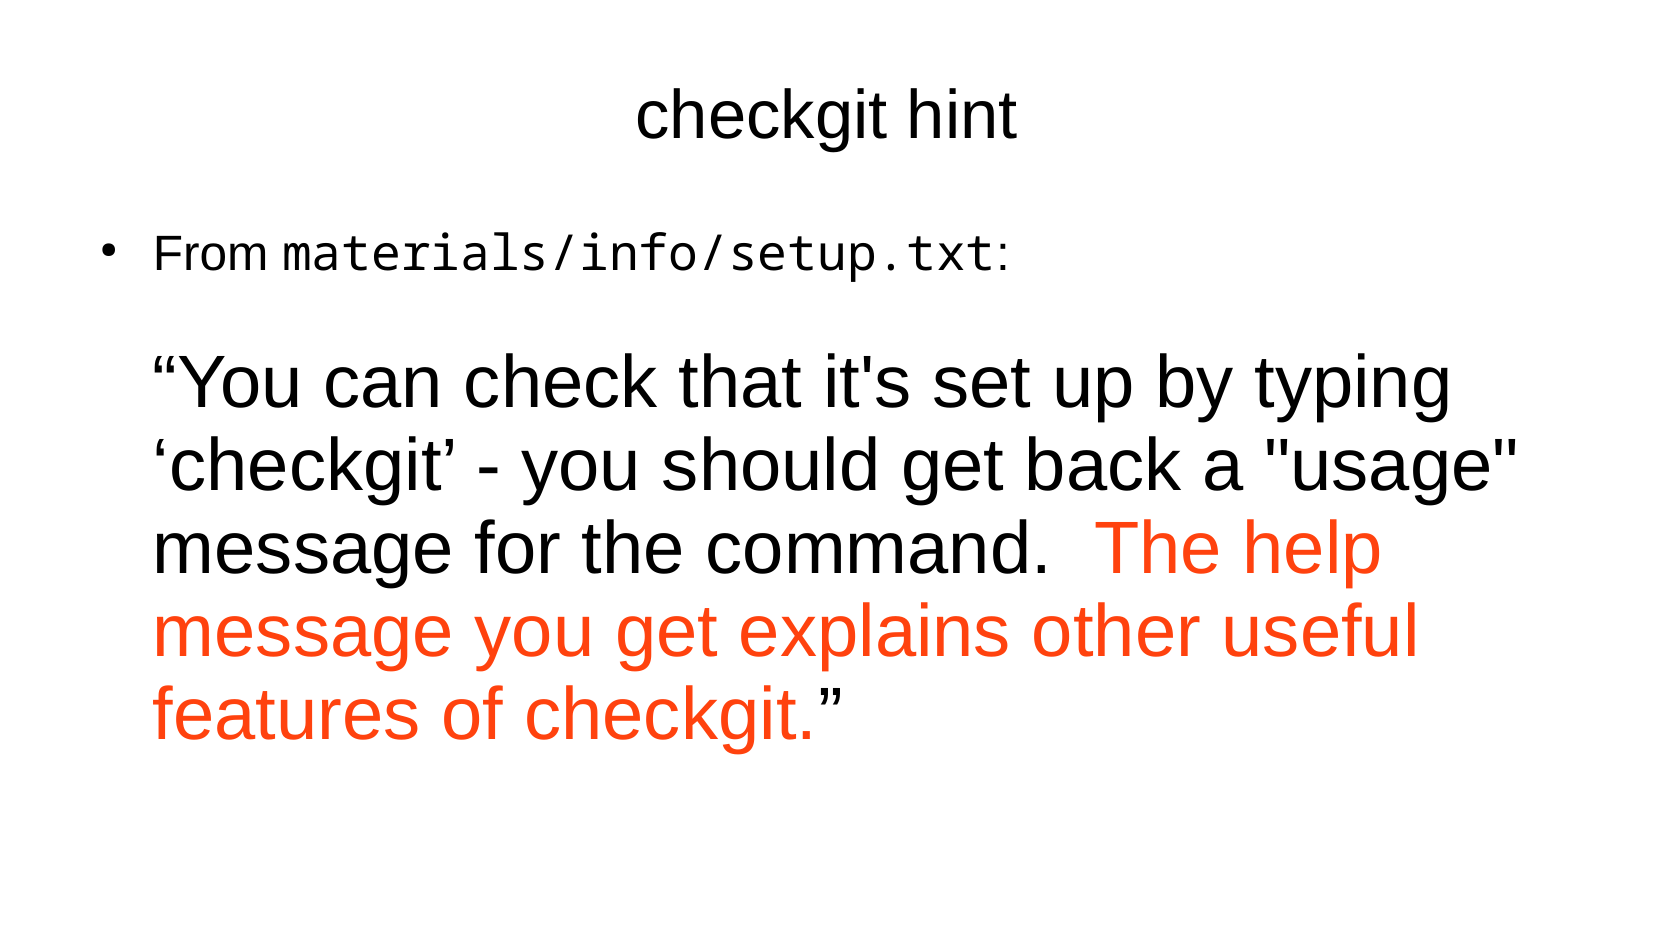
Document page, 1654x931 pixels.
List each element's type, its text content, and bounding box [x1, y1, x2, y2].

title checkgit hint [82, 37, 1571, 193]
list From materials/info/setup.txt: “You can check that it's set up by typing ‘checkgit’ - you should get back a "usage" message for the command. The help message you get explains other useful features of checkgit.” [82, 217, 1571, 758]
